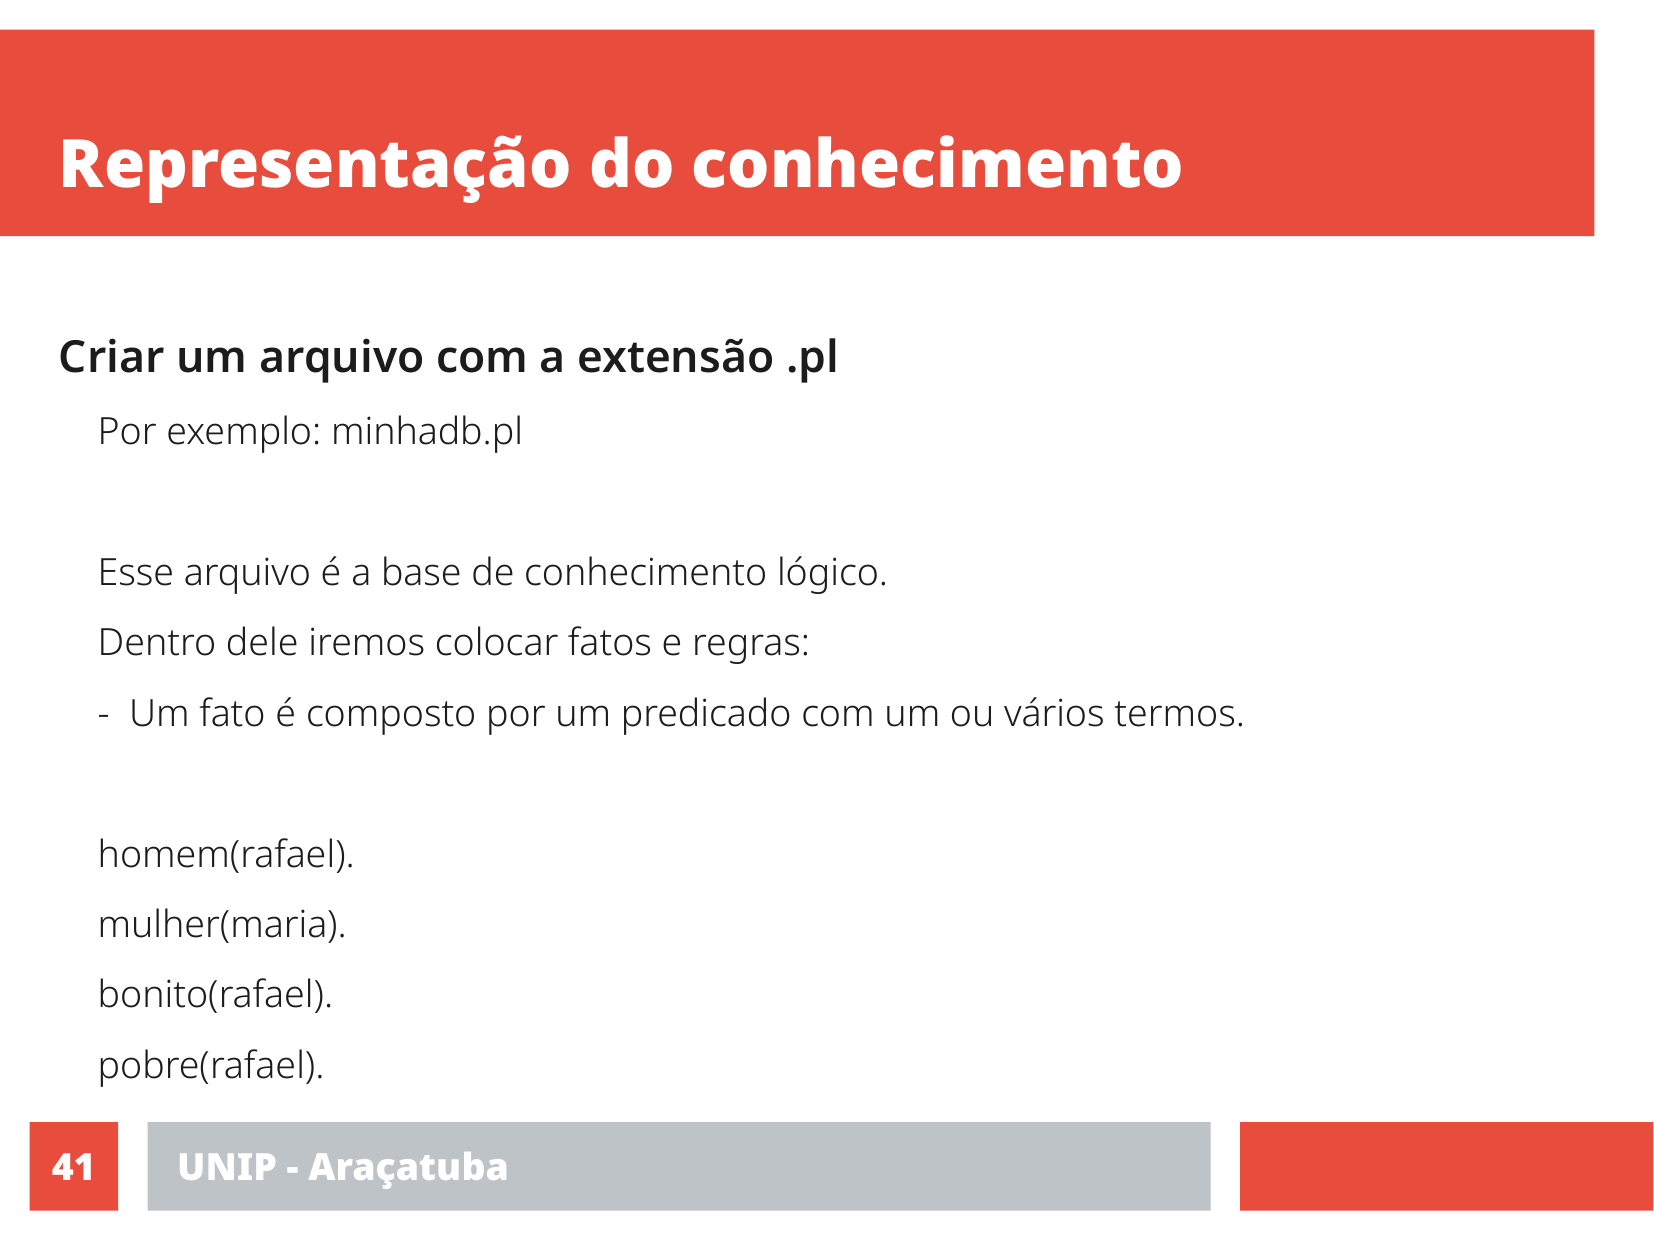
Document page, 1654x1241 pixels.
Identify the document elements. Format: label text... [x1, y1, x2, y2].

list Criar um arquivo com a extensão .pl Por exemplo: minhadb.pl Esse arquivo é a base de conhecimento lógico. Dentro dele iremos colocar fatos e regras: - Um fato é composto por um predicado com um ou vários termos. homem(rafael). mulher(maria). bonito(rafael). pobre(rafael). [59, 324, 1565, 1093]
title Representação do conhecimento [59, 59, 1595, 207]
